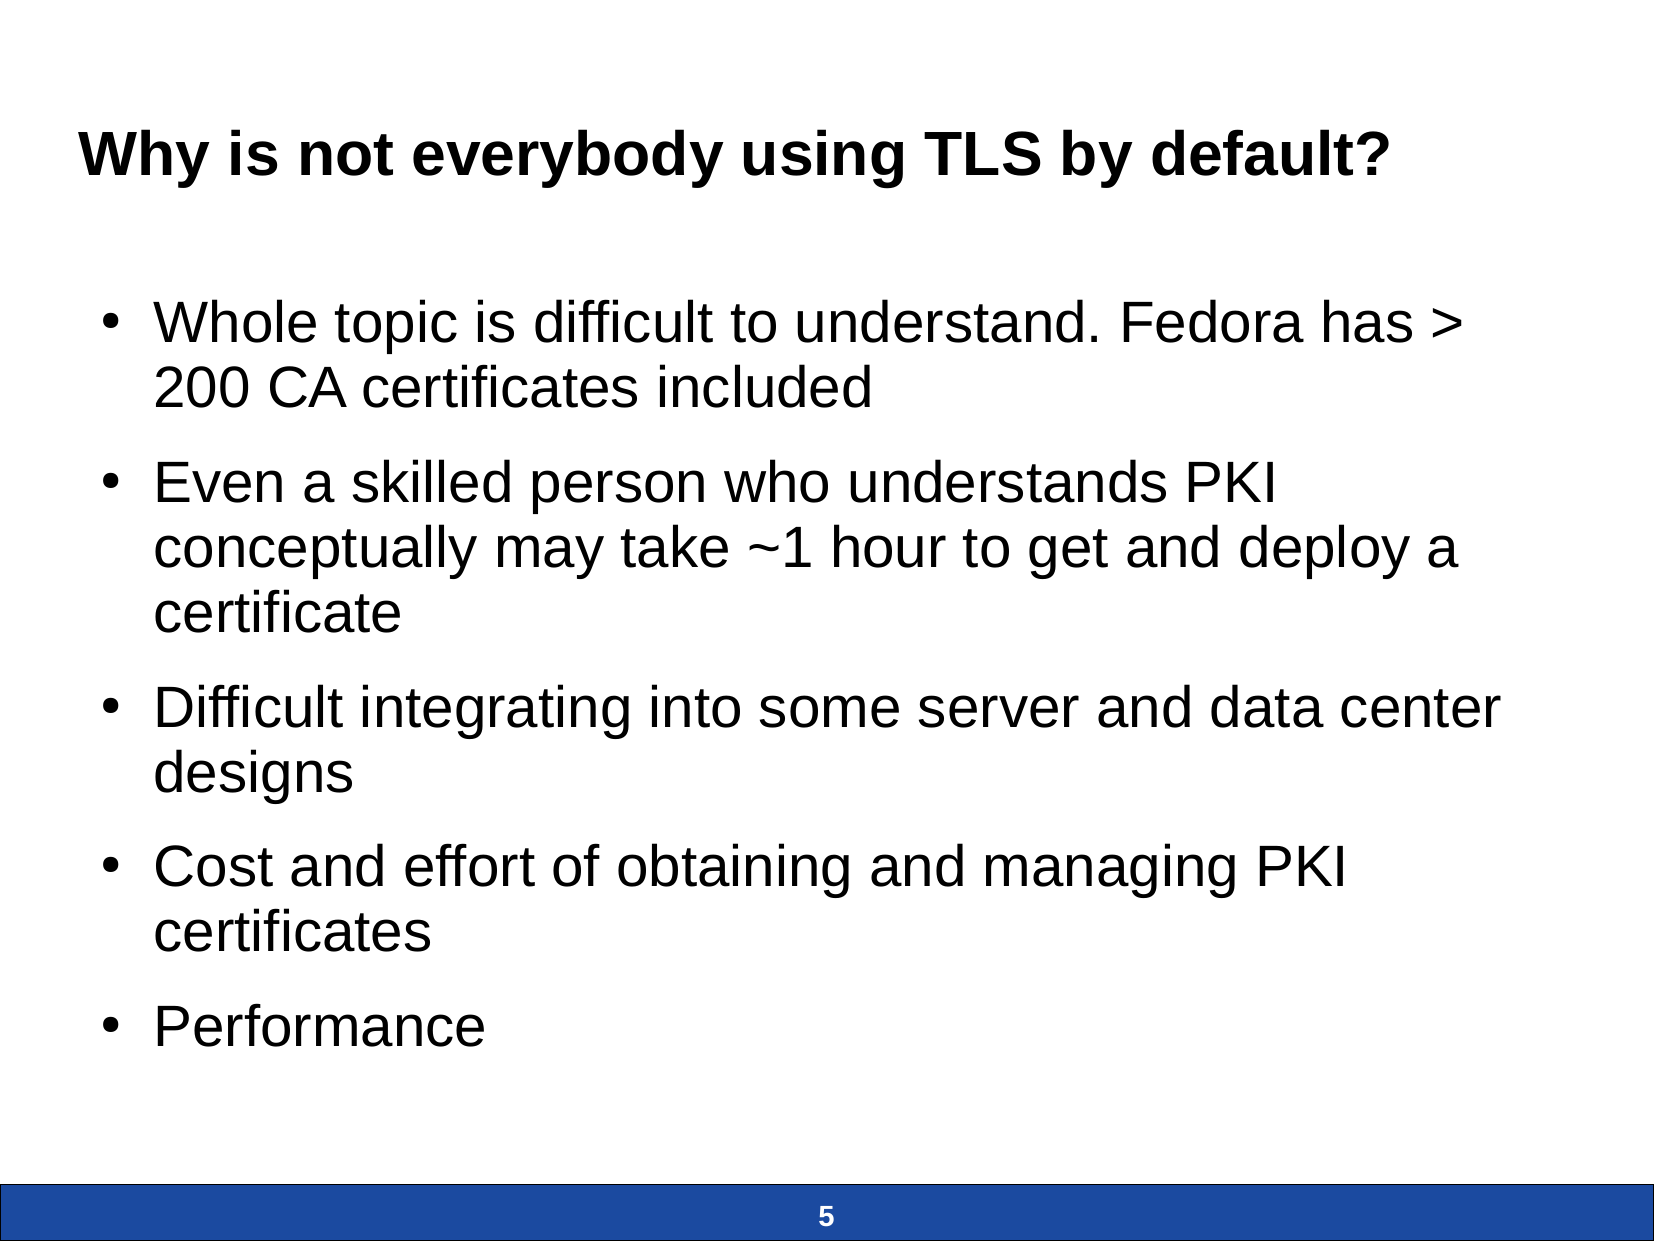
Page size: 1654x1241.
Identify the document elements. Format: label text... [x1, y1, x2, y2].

list Whole topic is difficult to understand. Fedora has > 200 CA certificates included Even a skilled person who understands PKI conceptually may take ~1 hour to get and deploy a certificate Difficult integrating into some server and data center designs Cost and effort of obtaining and managing PKI certificates Performance [82, 290, 1571, 1109]
title Why is not everybody using TLS by default? [78, 50, 1567, 258]
